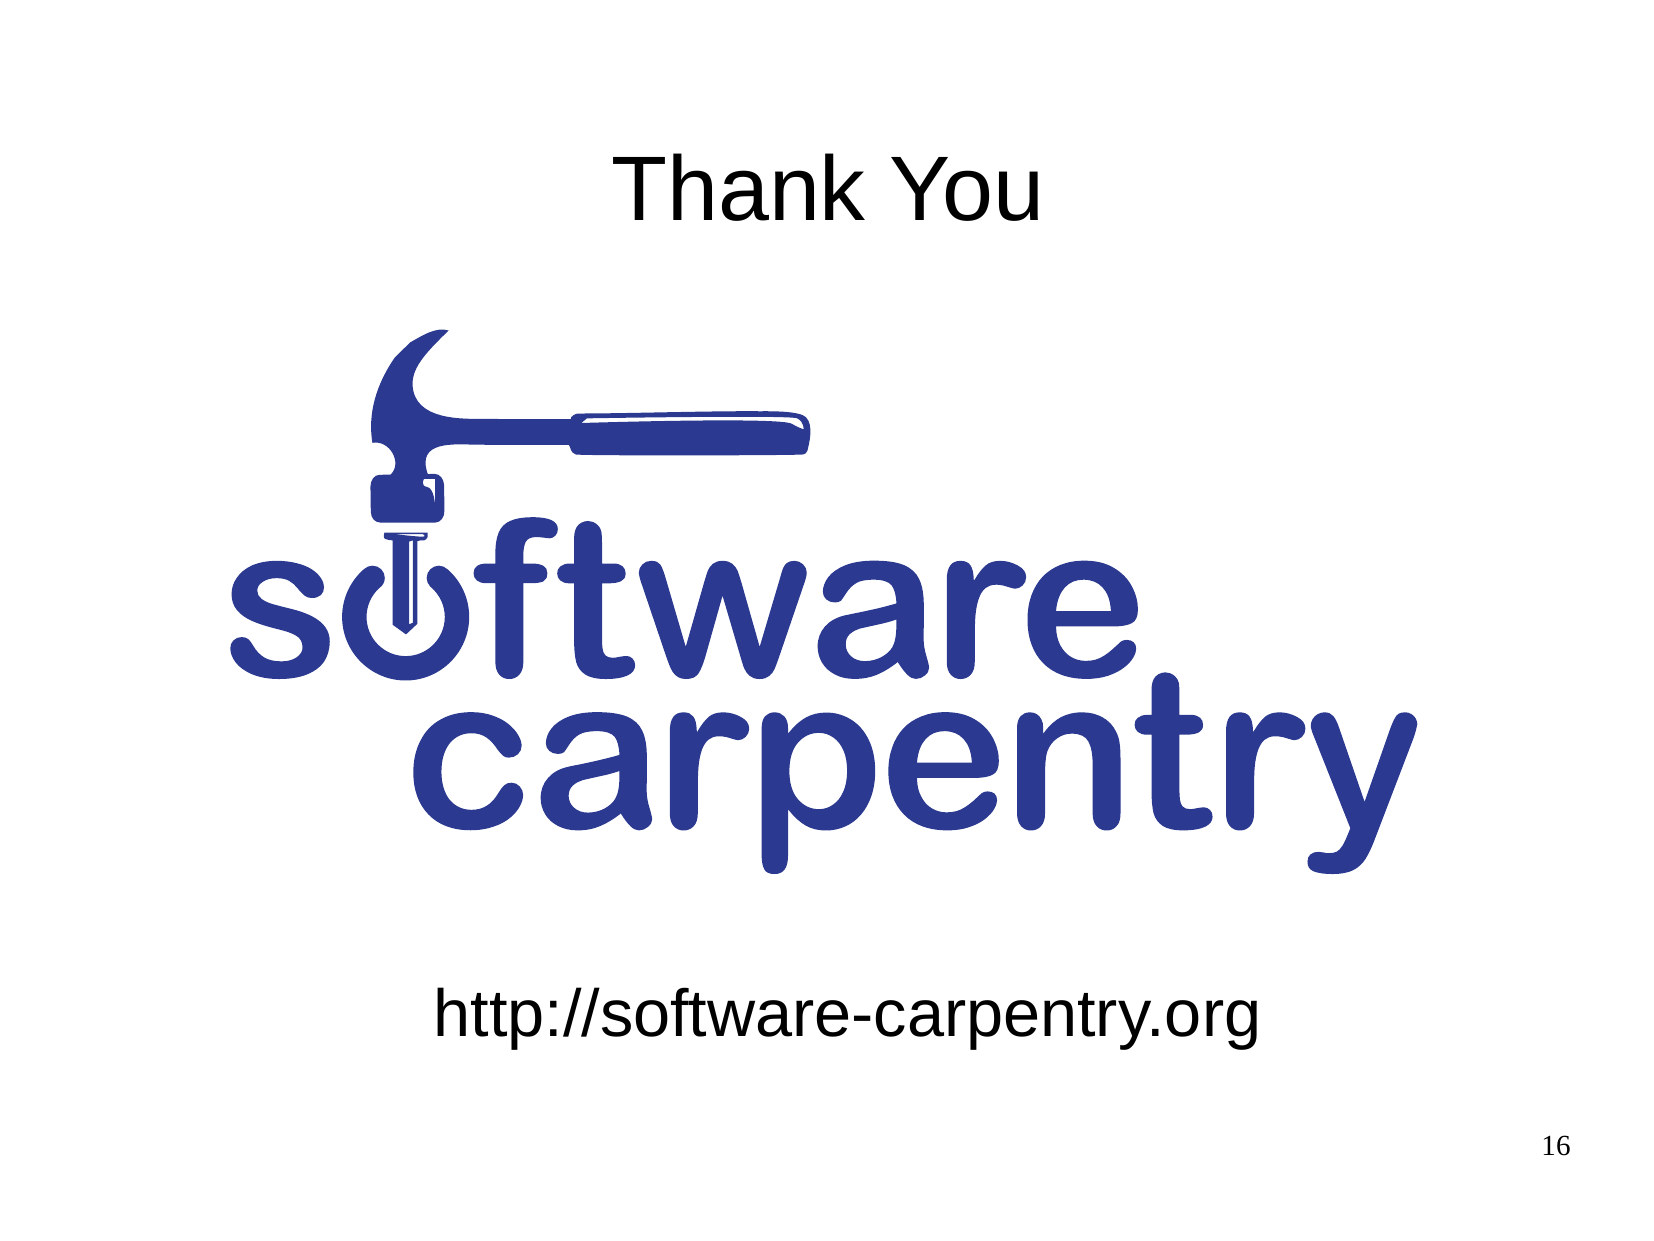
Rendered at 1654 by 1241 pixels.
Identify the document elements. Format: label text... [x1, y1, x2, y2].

text_box http://software-carpentry.org [419, 968, 1278, 1058]
picture [230, 329, 1418, 875]
text_box Thank You [596, 130, 1060, 247]
